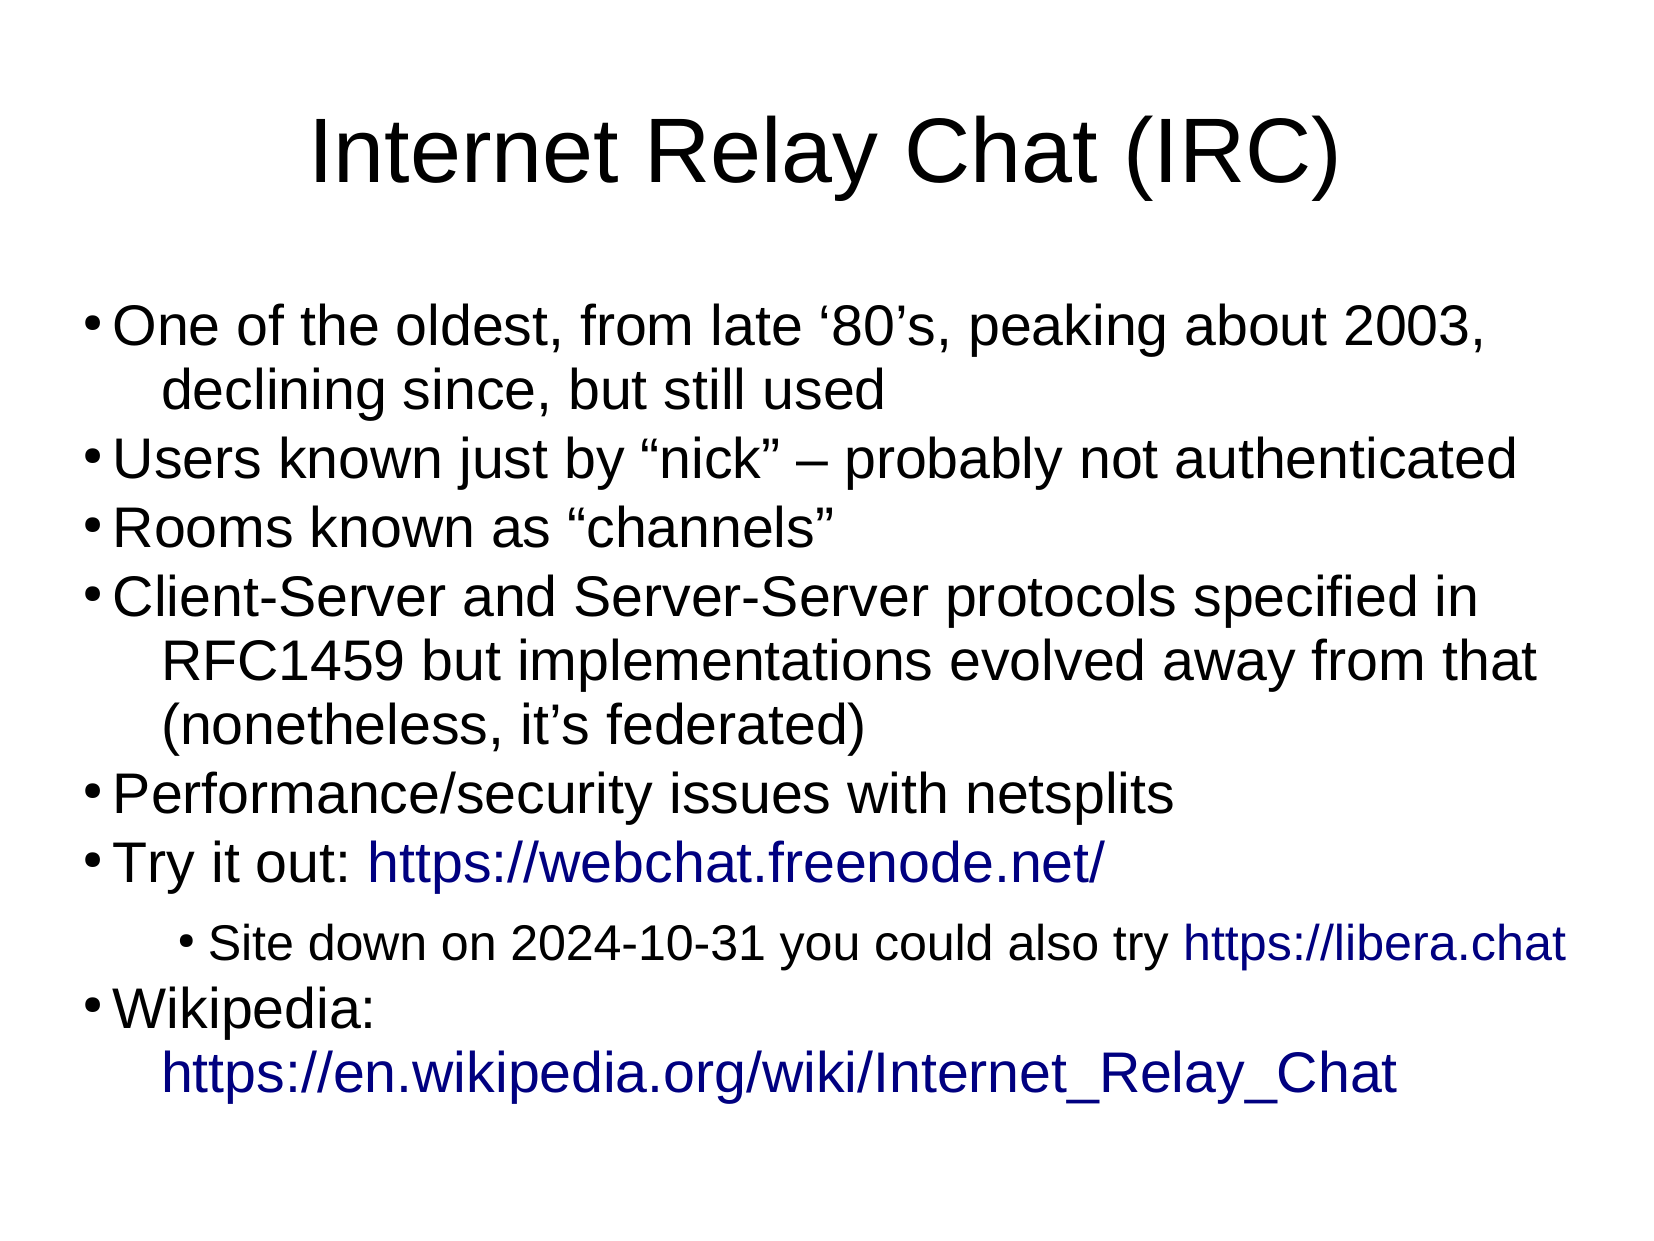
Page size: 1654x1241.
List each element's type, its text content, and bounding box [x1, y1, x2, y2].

list One of the oldest, from late ‘80’s, peaking about 2003, declining since, but still used Users known just by “nick” – probably not authenticated Rooms known as “channels” Client-Server and Server-Server protocols specified in RFC1459 but implementations evolved away from that (nonetheless, it’s federated) Performance/security issues with netsplits Try it out: https://webchat.freenode.net/ Site down on 2024-10-31 you could also try https://libera.chat Wikipedia: https://en.wikipedia.org/wiki/Internet_Relay_Chat [82, 290, 1569, 1152]
title Internet Relay Chat (IRC) [82, 49, 1569, 255]
